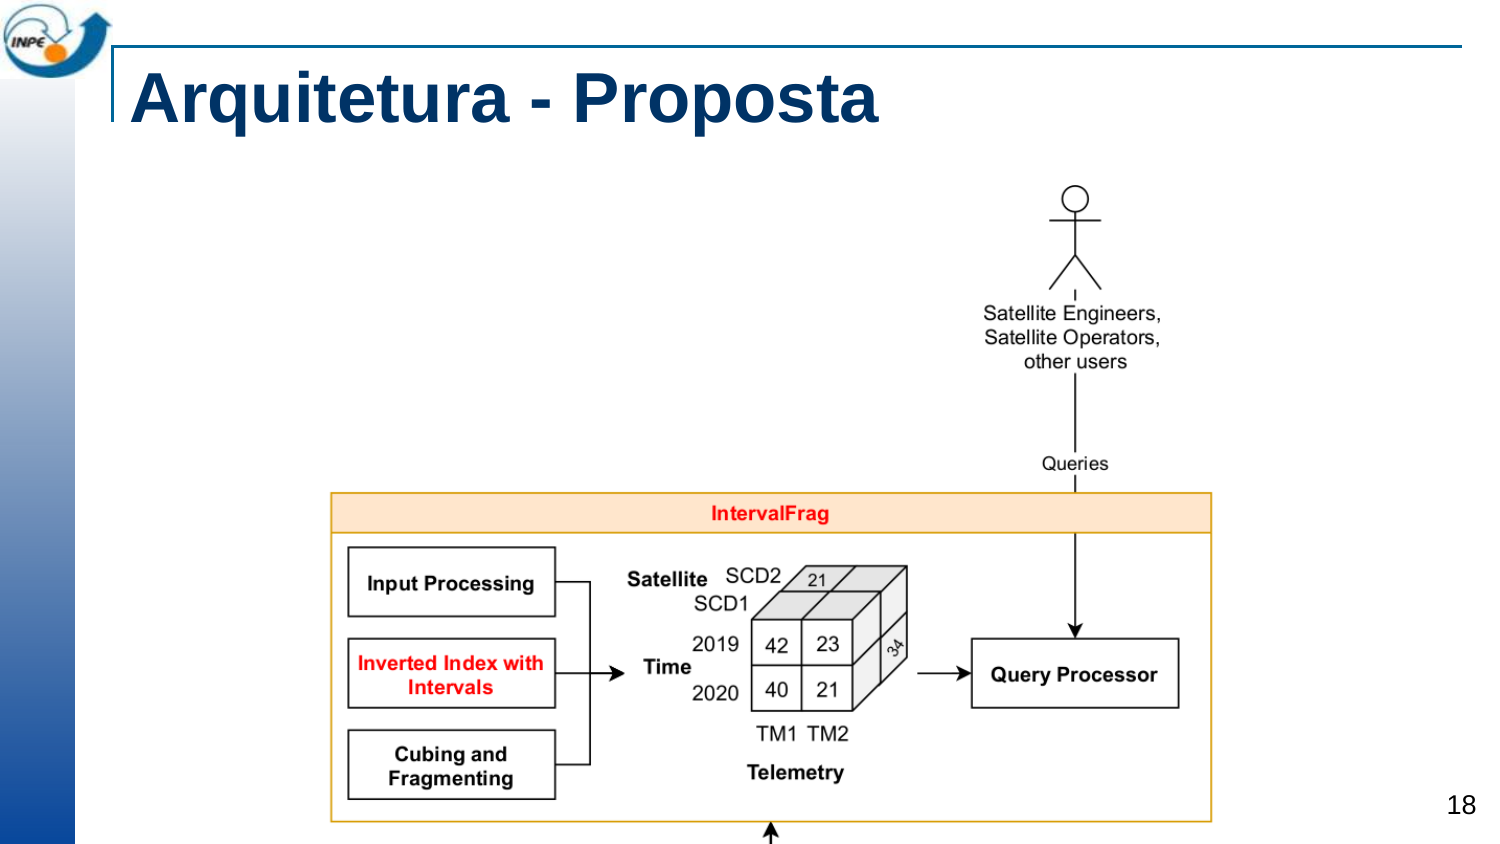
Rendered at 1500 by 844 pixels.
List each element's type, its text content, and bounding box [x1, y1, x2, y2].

title Arquitetura - Proposta [112, 46, 1450, 141]
picture [0, 0, 113, 79]
picture [249, 185, 1251, 844]
slide_number <number> [1403, 779, 1494, 844]
